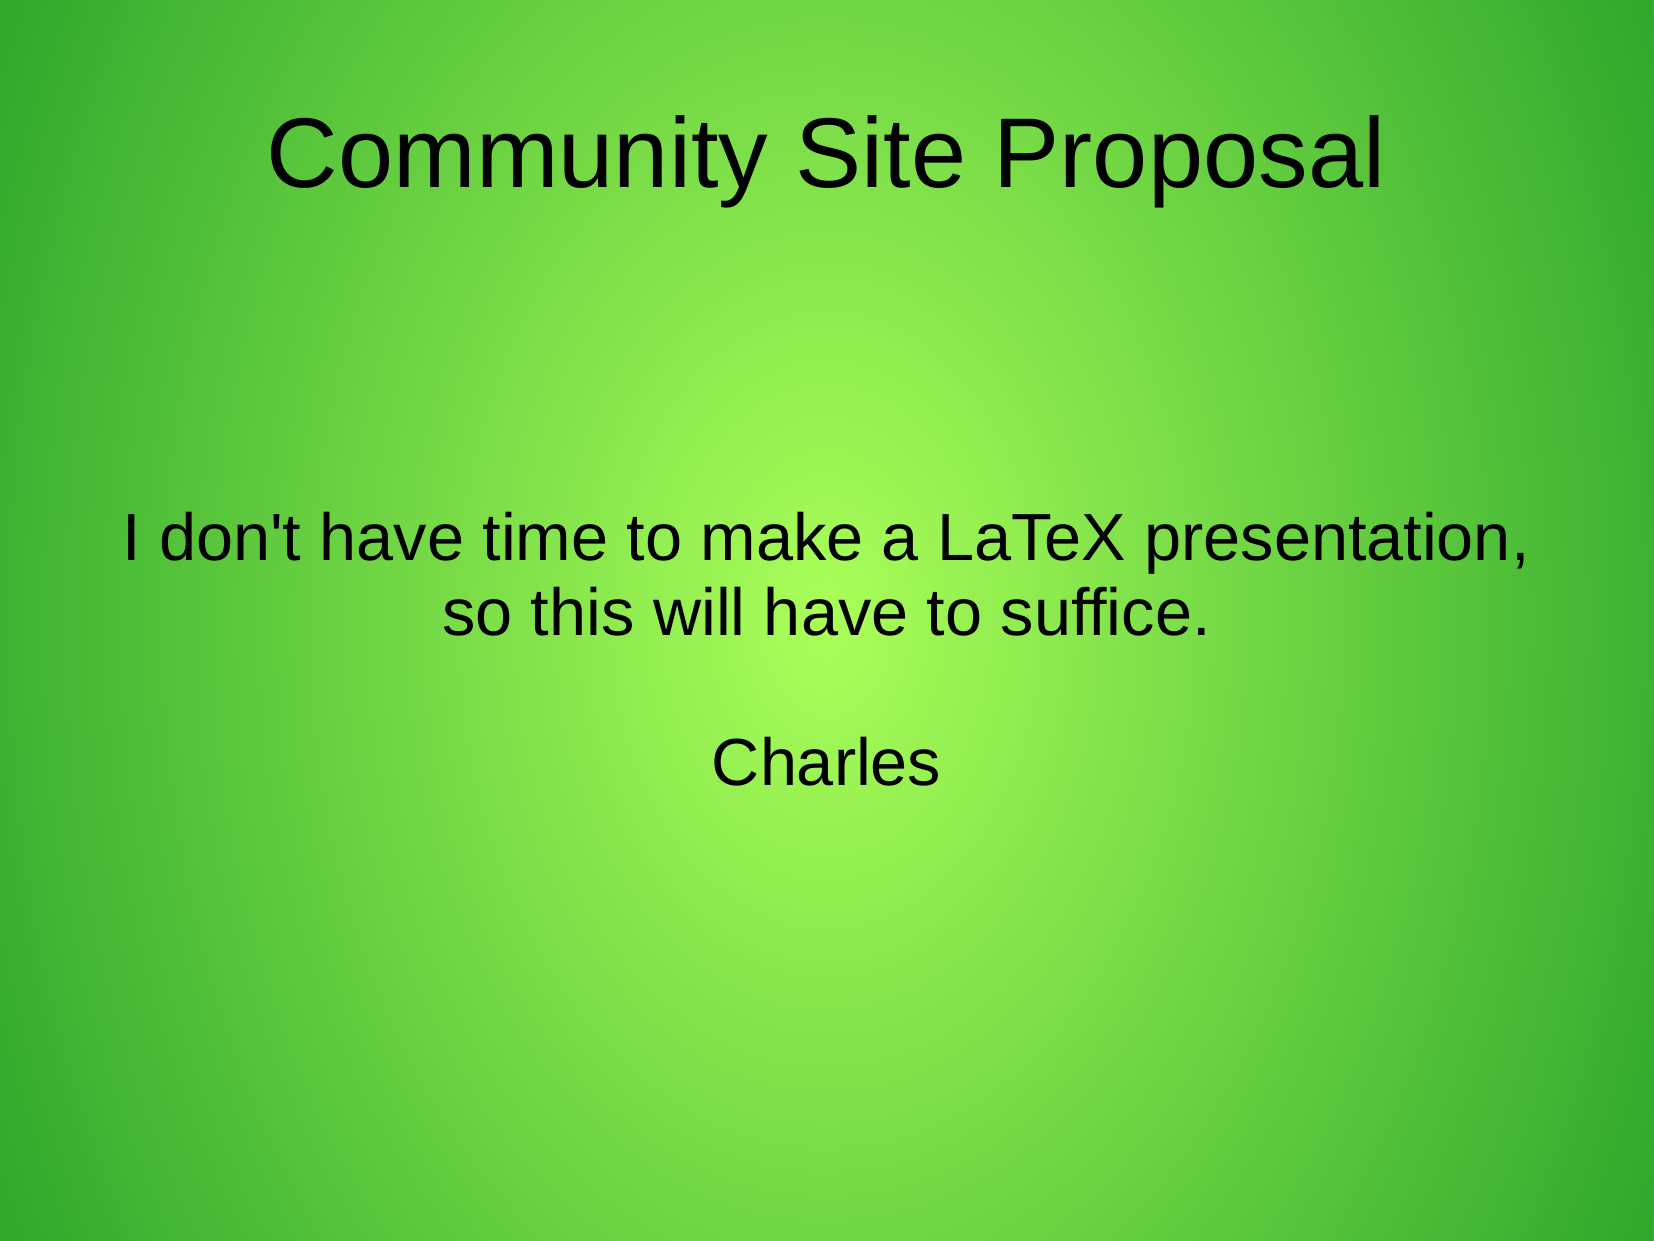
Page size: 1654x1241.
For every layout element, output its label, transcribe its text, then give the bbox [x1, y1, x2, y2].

subtitle I don't have time to make a LaTeX presentation, so this will have to suffice. Charles [82, 290, 1571, 1010]
title Community Site Proposal [82, 49, 1571, 257]
